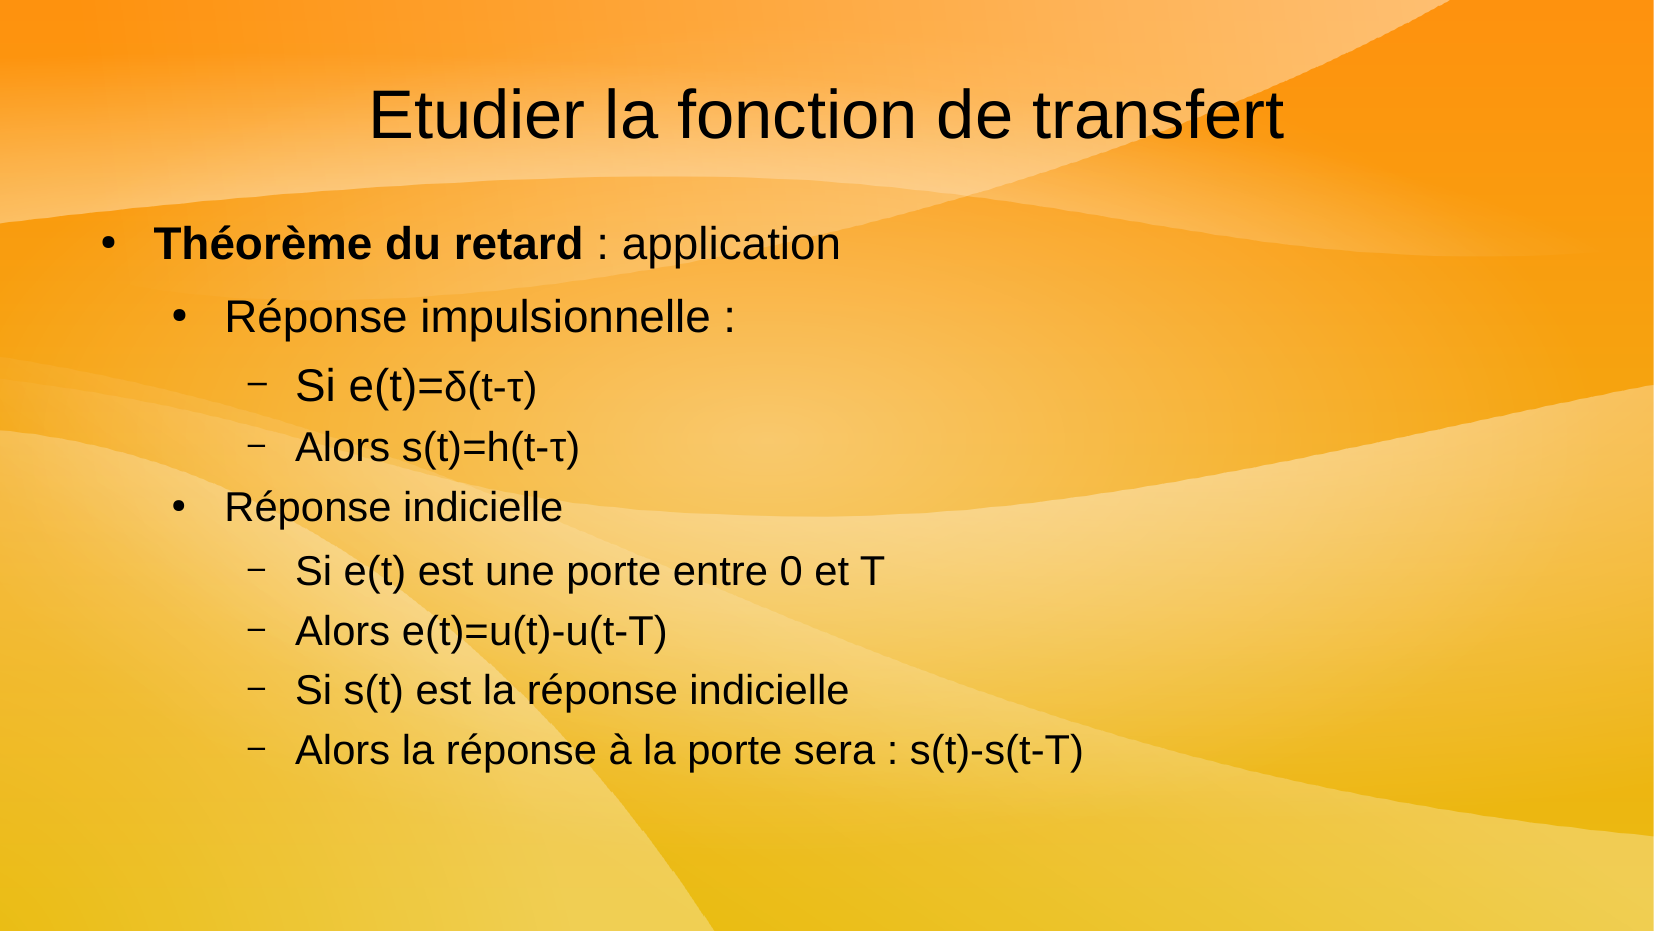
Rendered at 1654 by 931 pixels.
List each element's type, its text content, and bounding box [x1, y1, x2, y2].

list Théorème du retard : application Réponse impulsionnelle : Si e(t)=δ(t-τ) Alors s(t)=h(t-τ) Réponse indicielle Si e(t) est une porte entre 0 et T Alors e(t)=u(t)-u(t-T) Si s(t) est la réponse indicielle Alors la réponse à la porte sera : s(t)-s(t-T) [82, 217, 1571, 774]
title Etudier la fonction de transfert [82, 37, 1571, 193]
picture [0, 0, 1654, 931]
